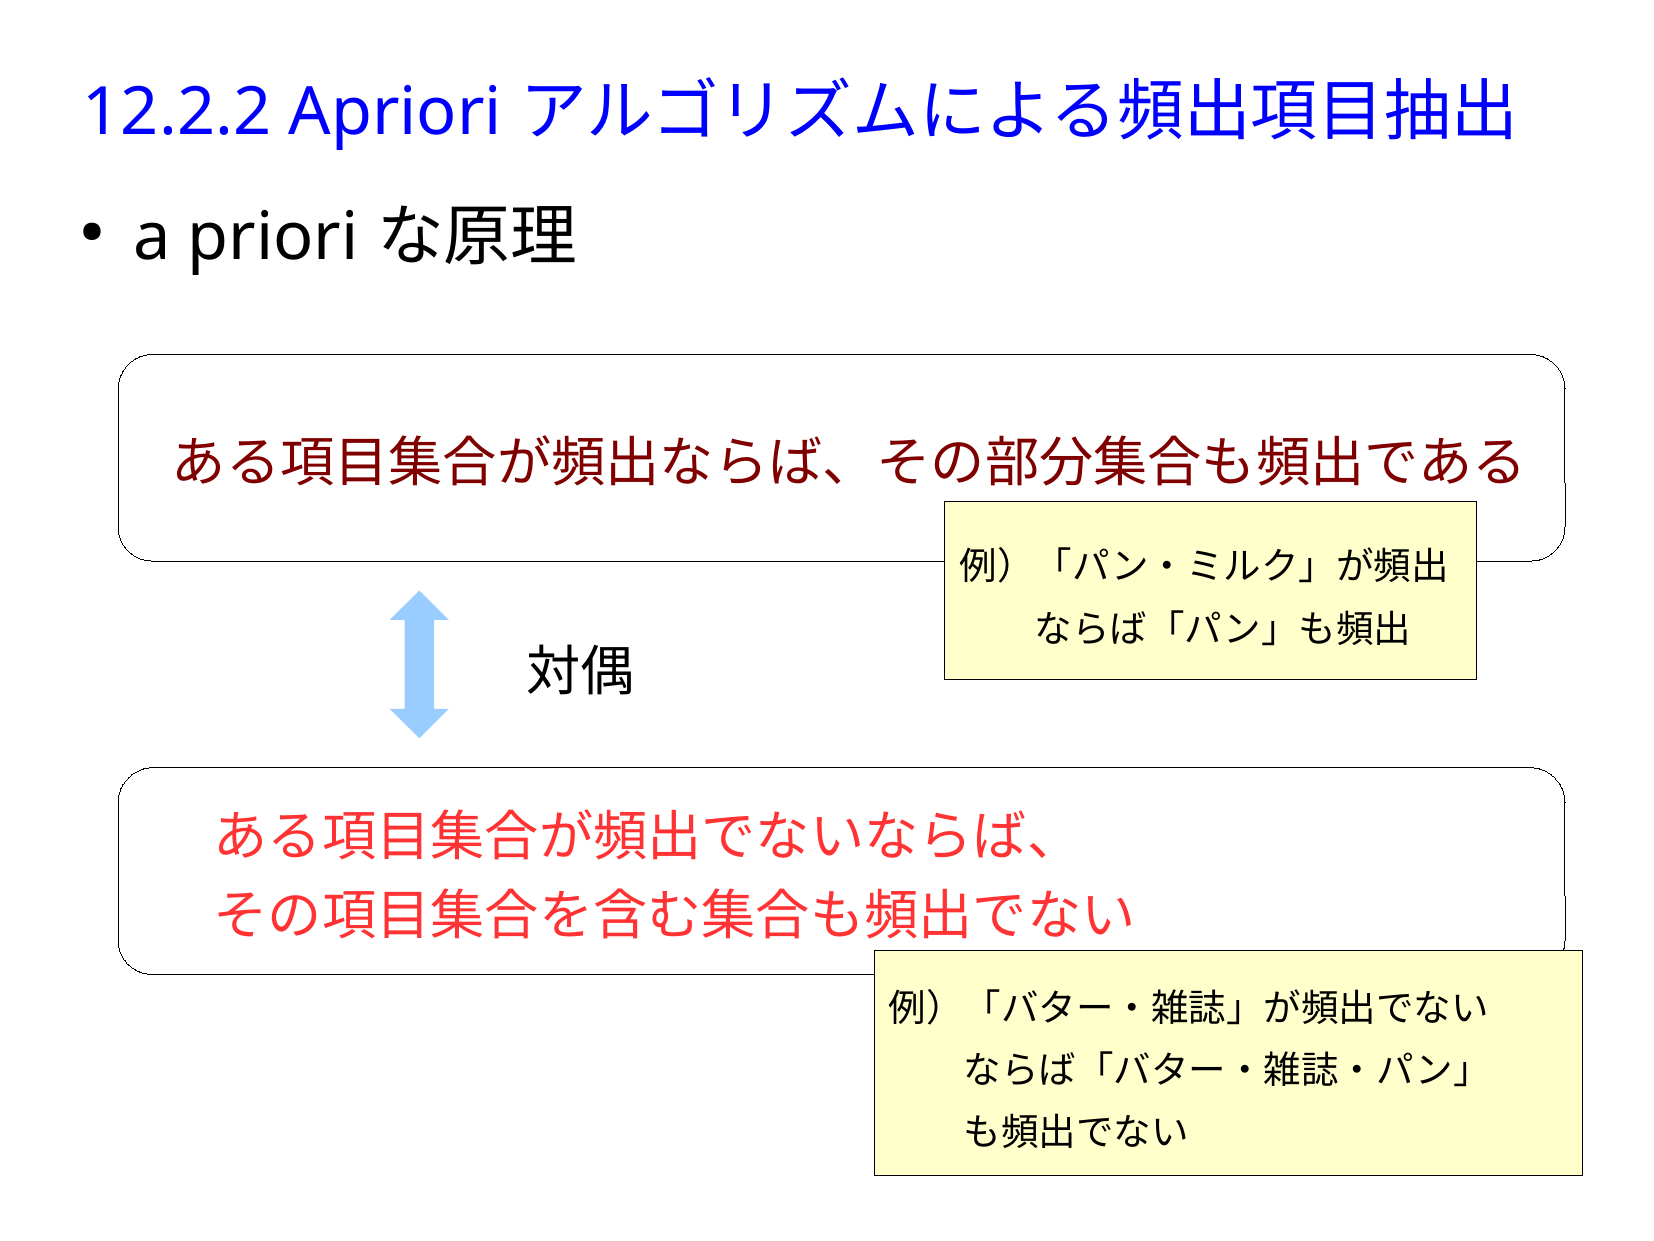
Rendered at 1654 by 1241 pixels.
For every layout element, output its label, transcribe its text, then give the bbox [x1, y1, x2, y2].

text_box 例）「バター・雑誌」が頻出でない ならば「バター・雑誌・パン」 も頻出でない [874, 950, 1583, 1176]
text_box 対偶 [511, 620, 650, 717]
list a prioriな原理 [62, 188, 1595, 325]
text_box [389, 590, 449, 739]
text_box ある項目集合が頻出でないならば、 その項目集合を含む集合も頻出でない [118, 767, 1566, 975]
text_box ある項目集合が頻出ならば、その部分集合も頻出である [118, 354, 1566, 562]
title 12.2.2 Aprioriアルゴリズムによる頻出項目抽出 [82, 40, 1571, 178]
text_box 例）「パン・ミルク」が頻出 ならば「パン」も頻出 [944, 501, 1477, 680]
